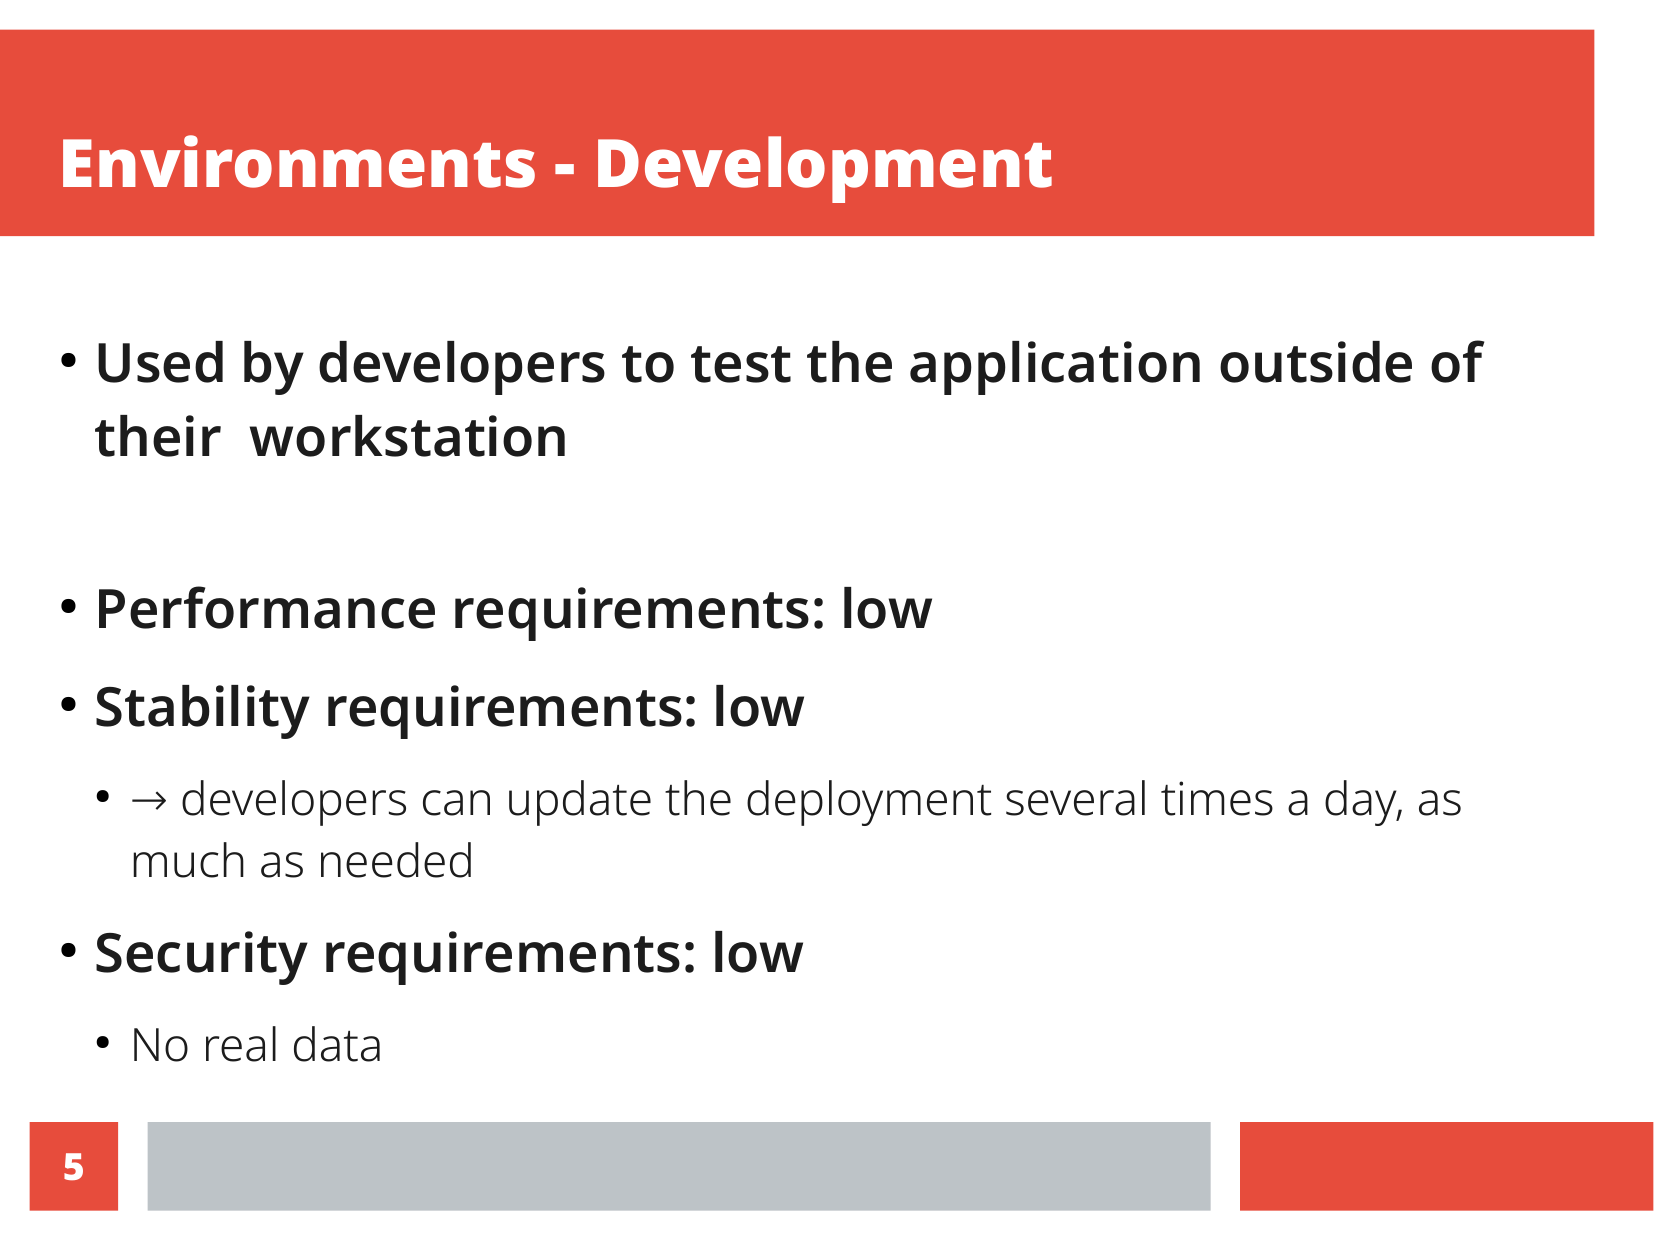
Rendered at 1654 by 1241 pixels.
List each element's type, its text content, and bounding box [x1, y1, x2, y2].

list Used by developers to test the application outside of their workstation Performance requirements: low Stability requirements: low → developers can update the deployment several times a day, as much as needed Security requirements: low No real data [59, 324, 1565, 1093]
title Environments - Development [59, 59, 1595, 207]
